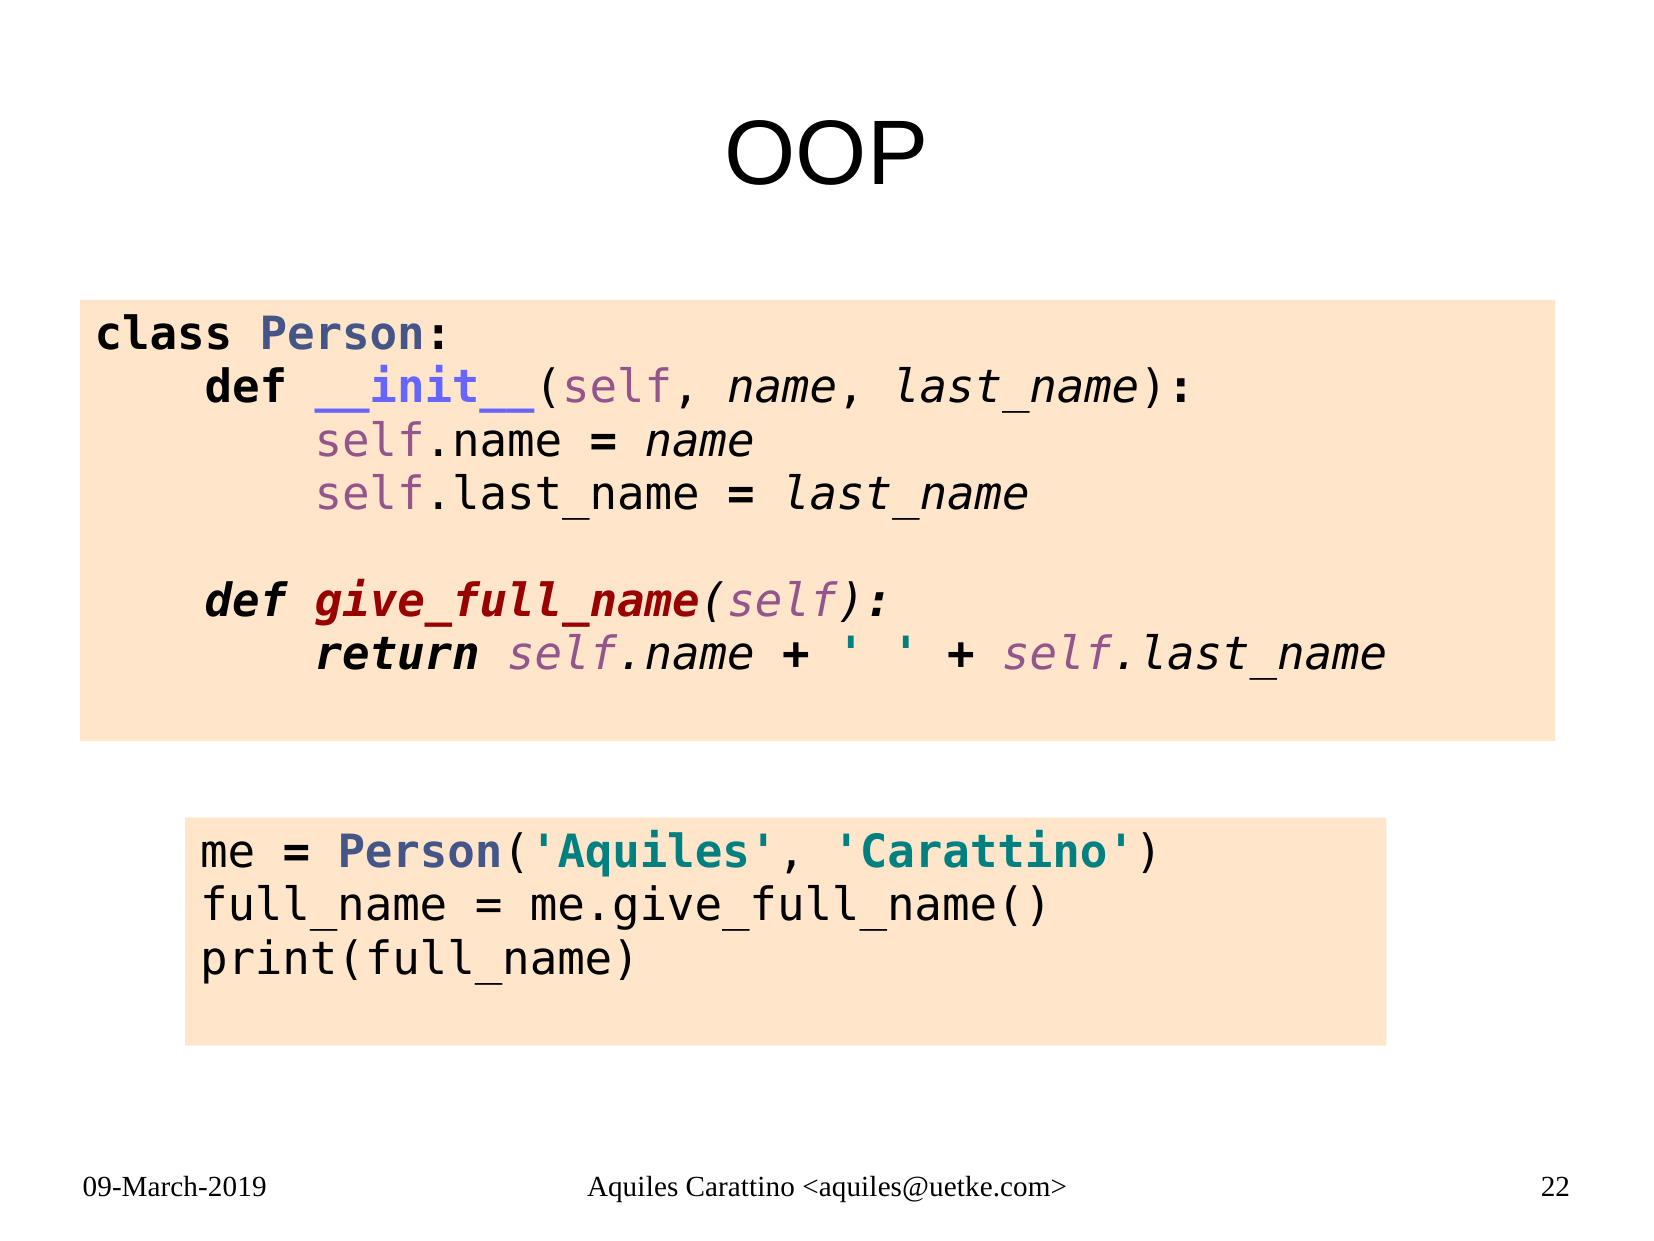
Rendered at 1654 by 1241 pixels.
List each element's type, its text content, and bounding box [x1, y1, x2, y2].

text_box me = Person('Aquiles', 'Carattino') full_name = me.give_full_name() print(full_name) [185, 817, 1387, 1046]
text_box class Person: def __init__(self, name, last_name): self.name = name self.last_name = last_name def give_full_name(self): return self.name + ' ' + self.last_name [79, 299, 1556, 741]
title OOP [82, 49, 1571, 257]
